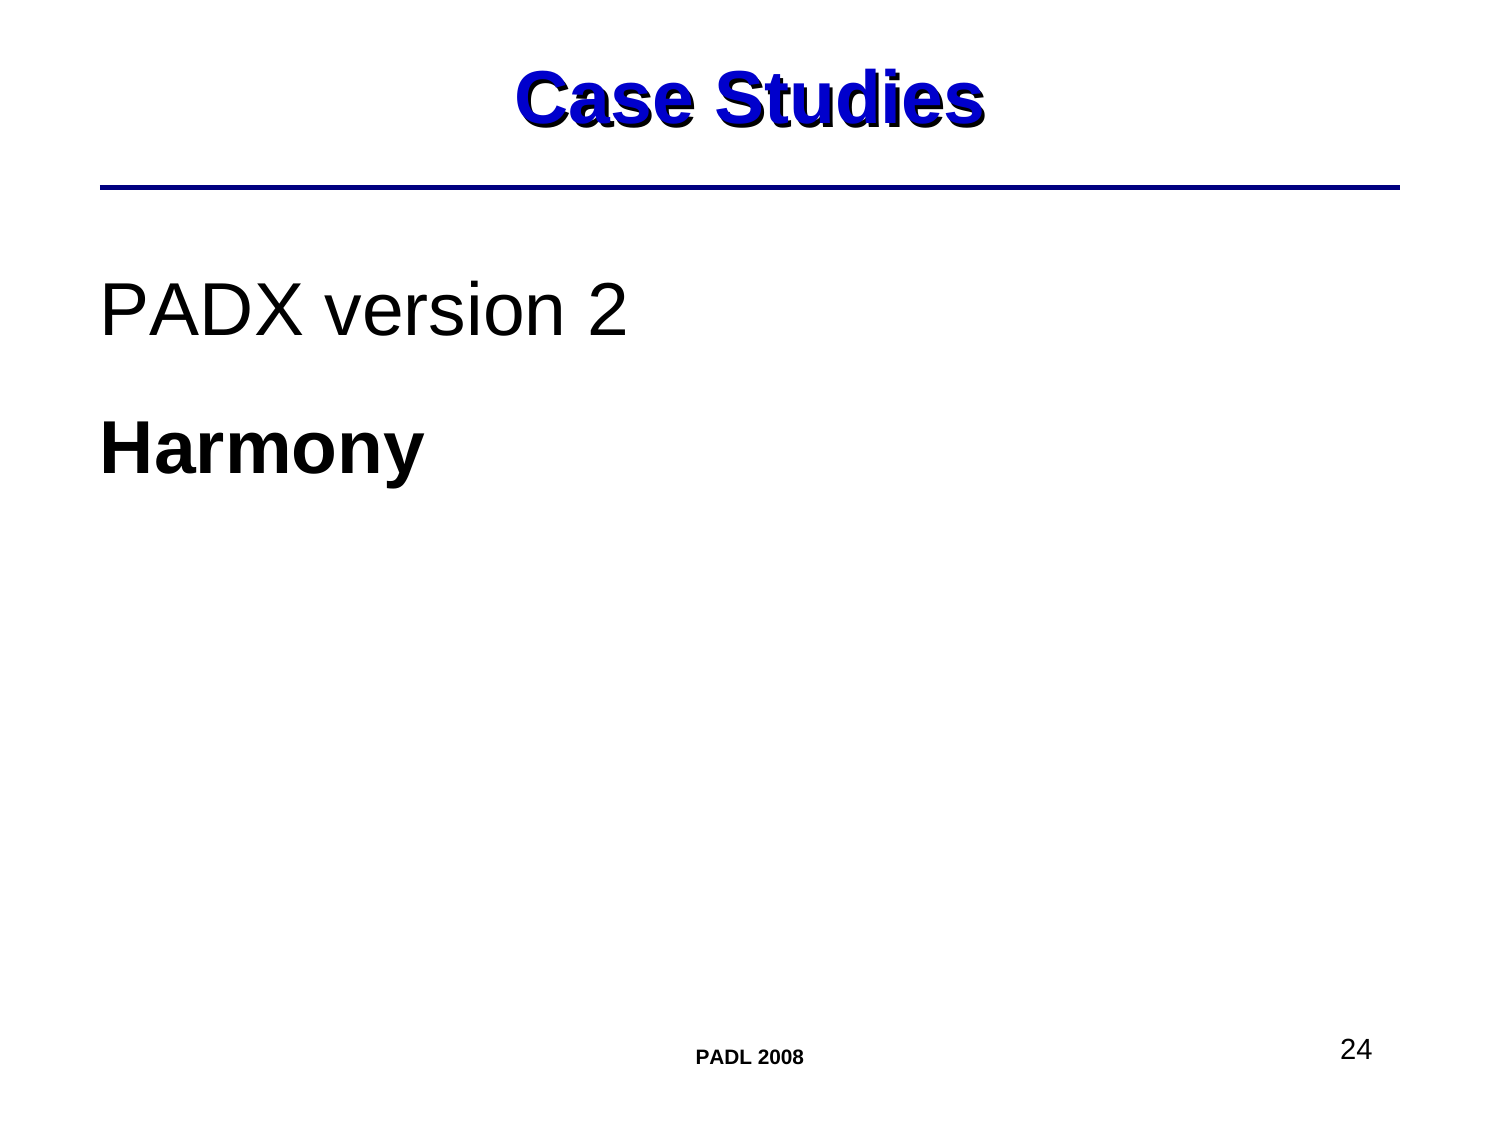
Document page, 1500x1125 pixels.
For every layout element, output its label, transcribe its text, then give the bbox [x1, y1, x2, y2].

list PADX version 2 Harmony [99, 224, 1375, 986]
title Case Studies [99, 0, 1401, 196]
